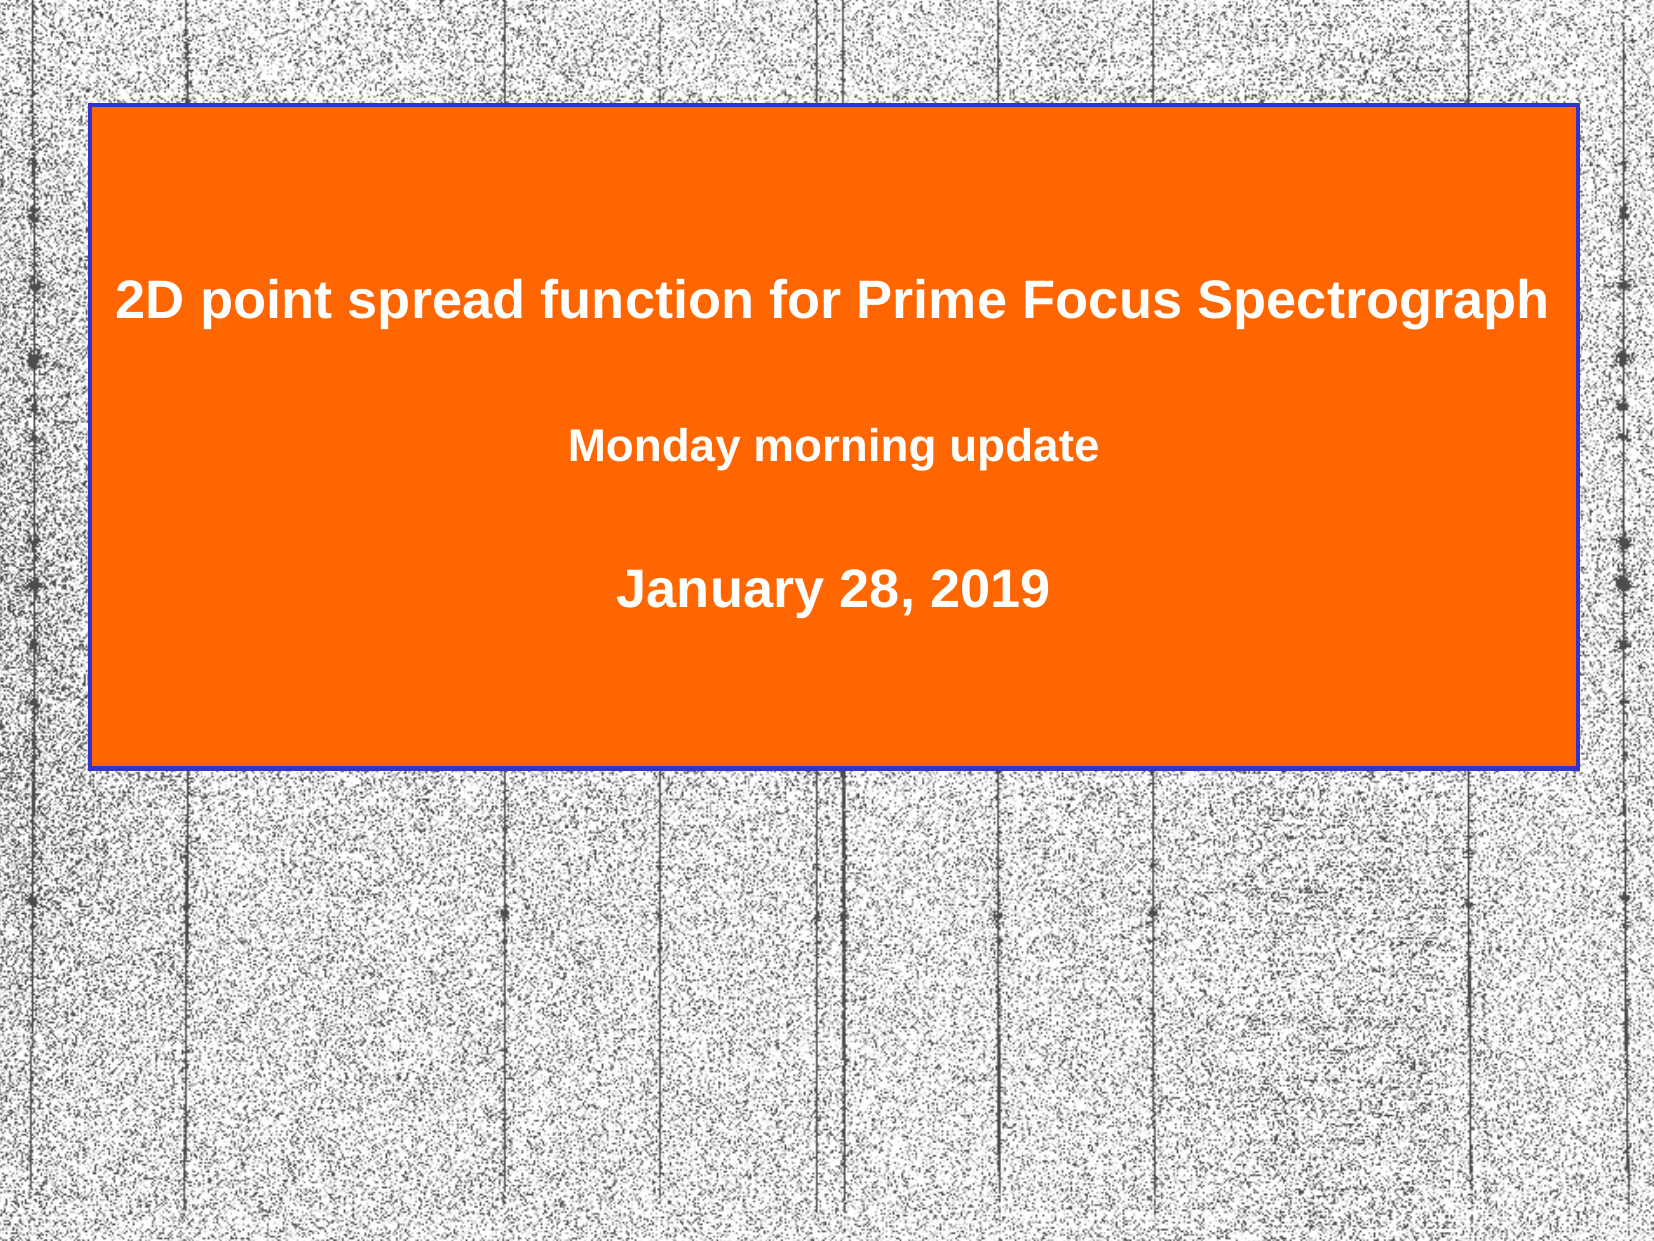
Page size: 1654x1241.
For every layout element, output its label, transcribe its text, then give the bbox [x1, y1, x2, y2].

text_box 2D point spread function for Prime Focus Spectrograph Monday morning update January 28, 2019 [89, 105, 1579, 769]
picture [0, 0, 1654, 1241]
